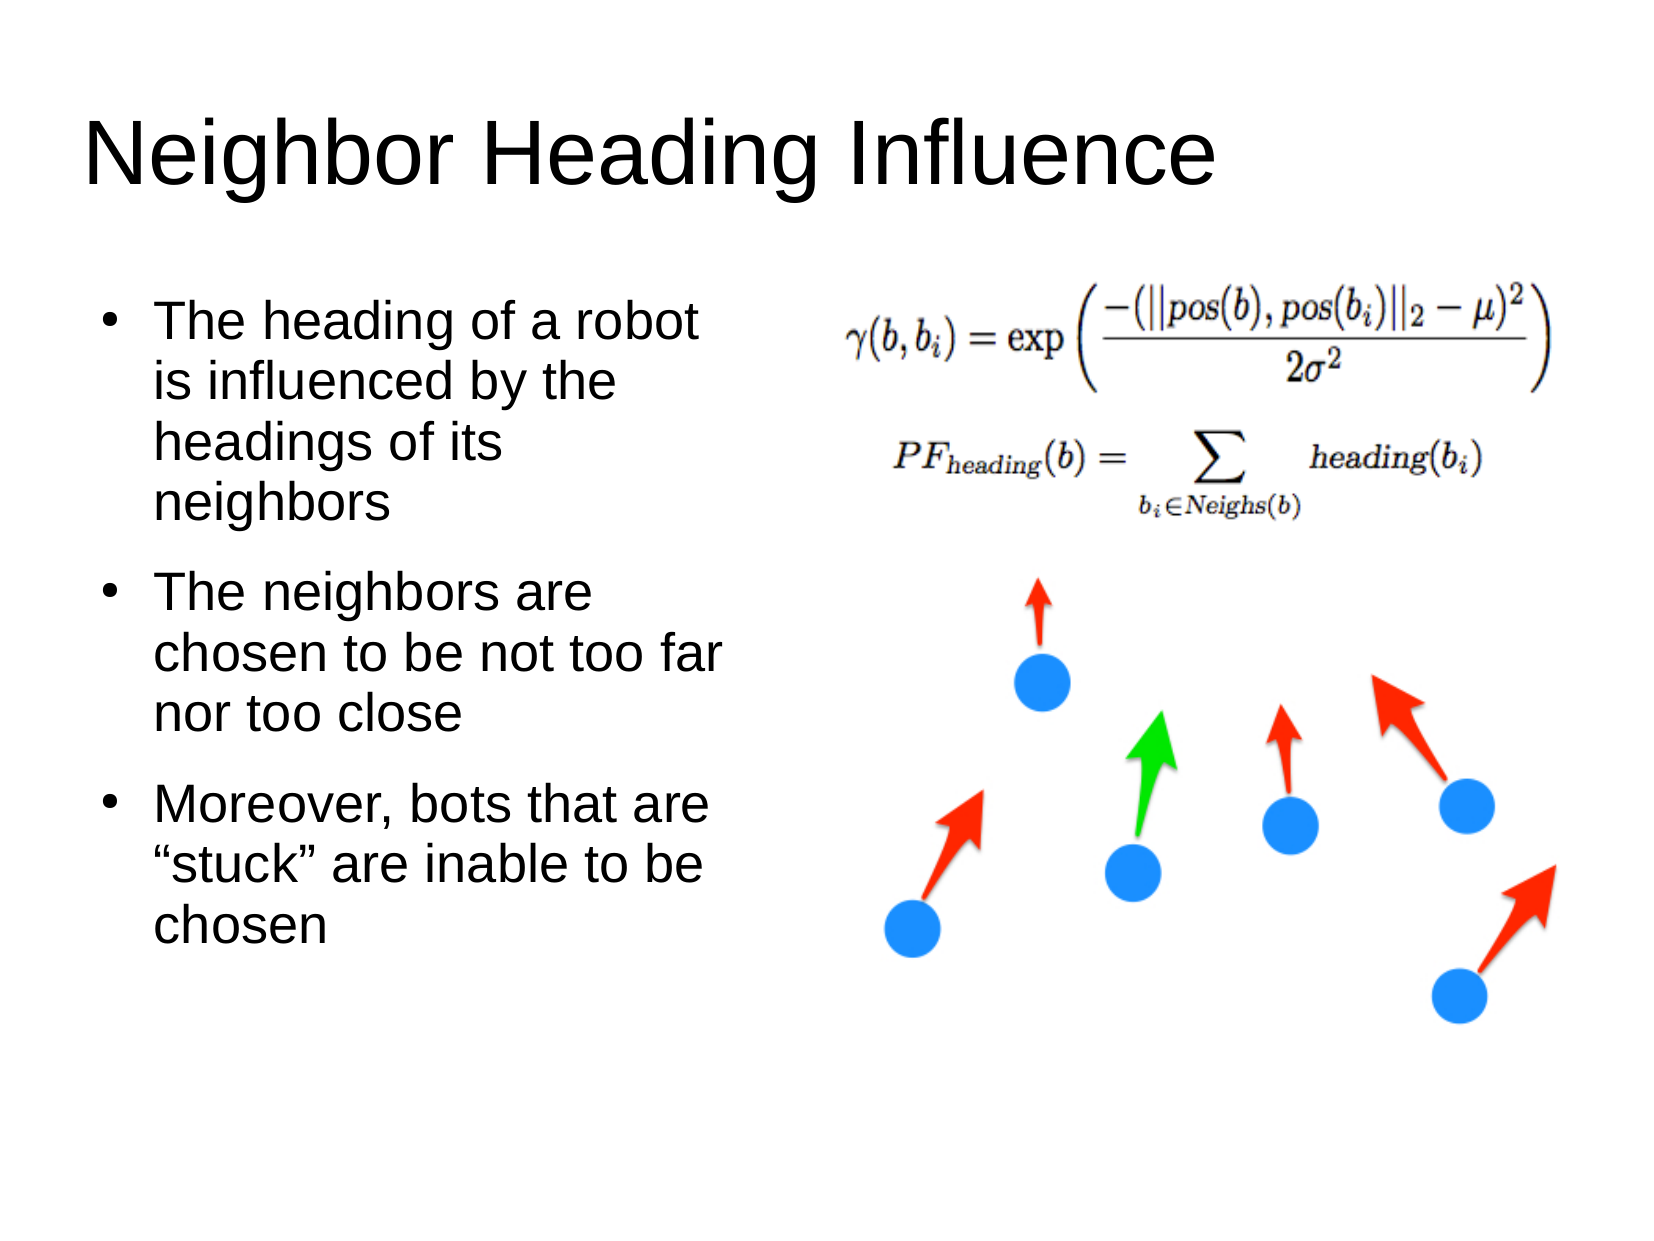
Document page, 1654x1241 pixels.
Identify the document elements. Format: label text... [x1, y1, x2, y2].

picture [825, 256, 1561, 526]
title Neighbor Heading Influence [82, 49, 1571, 257]
list The heading of a robot is influenced by the headings of its neighbors The neighbors are chosen to be not too far nor too close Moreover, bots that are “stuck” are inable to be chosen [82, 290, 751, 1156]
picture [780, 554, 1621, 1051]
